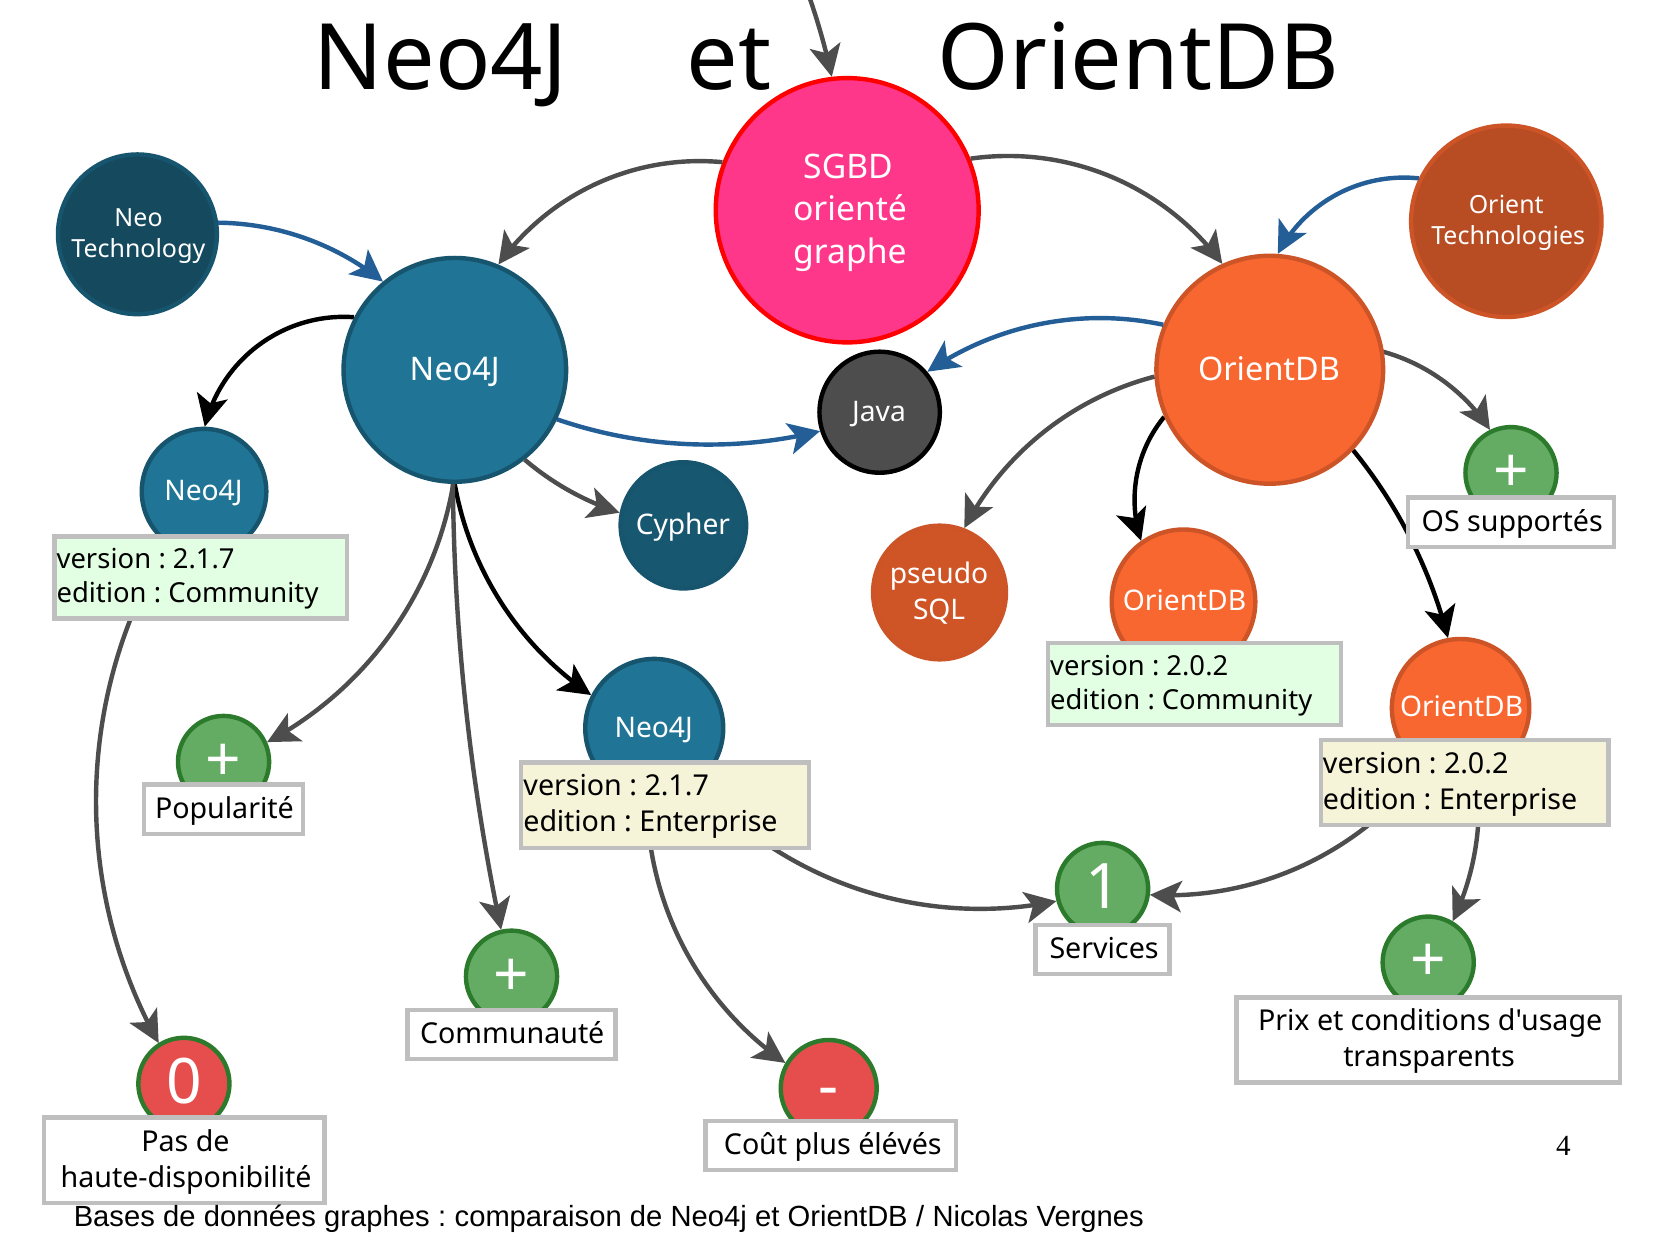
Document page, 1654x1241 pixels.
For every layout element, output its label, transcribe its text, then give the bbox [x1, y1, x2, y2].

picture [41, 0, 1625, 1205]
text_box Bases de données graphes : comparaison de Neo4j et OrientDB / Nicolas Vergnes [59, 1192, 1162, 1241]
